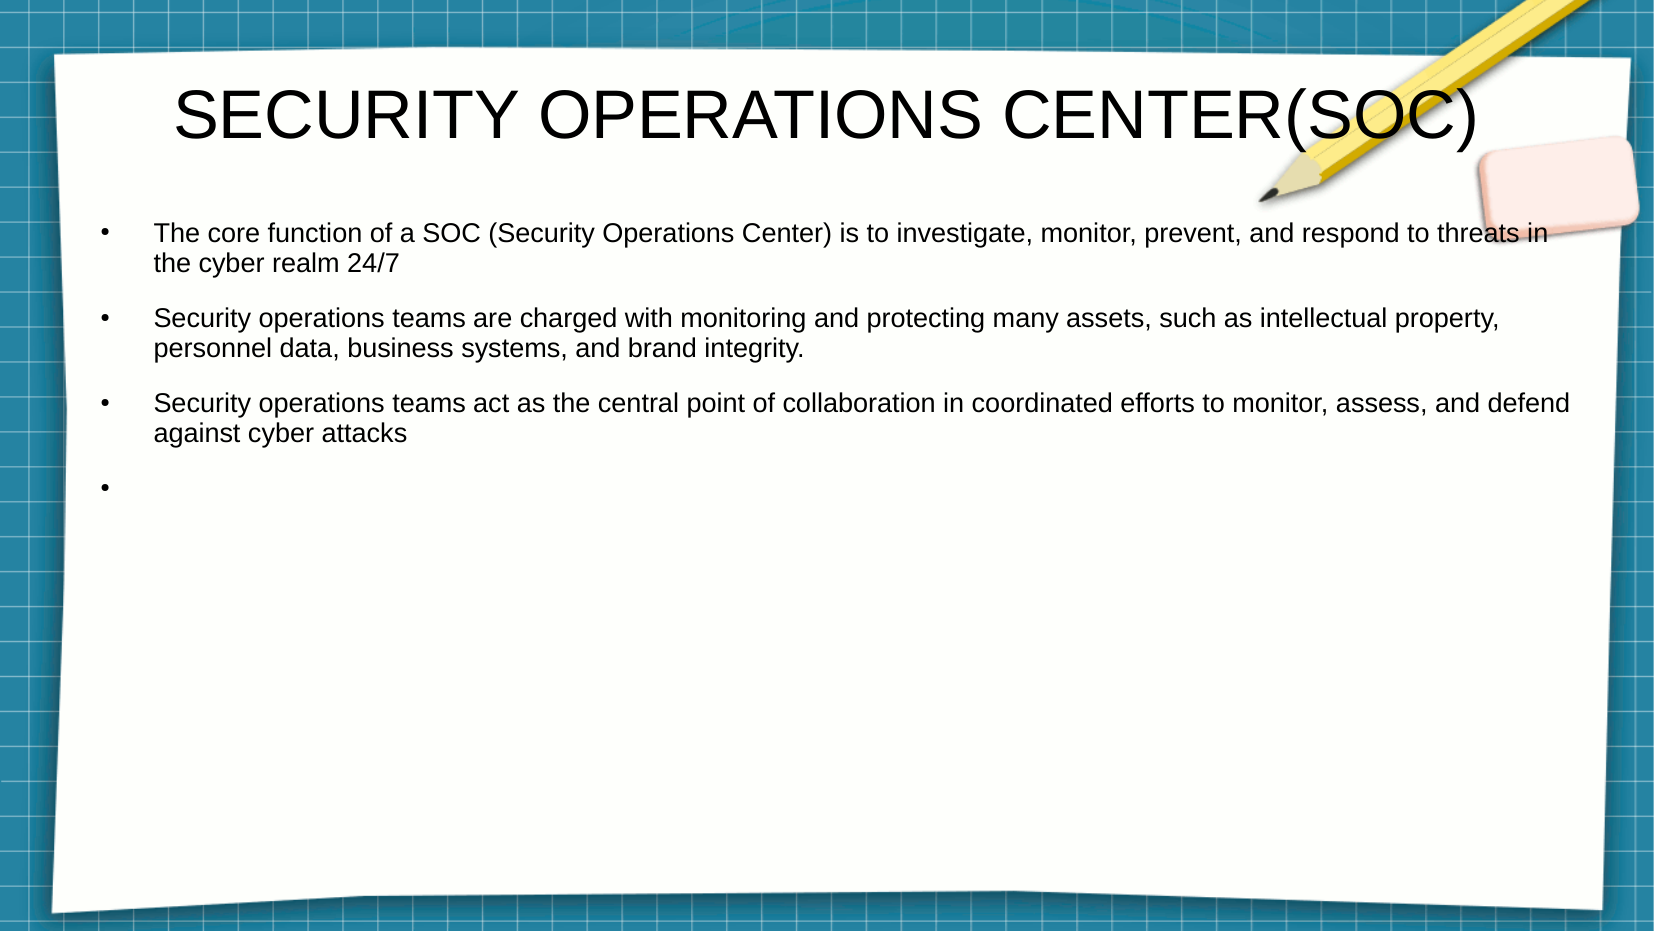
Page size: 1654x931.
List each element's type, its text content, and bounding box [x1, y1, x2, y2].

list The core function of a SOC (Security Operations Center) is to investigate, monitor, prevent, and respond to threats in the cyber realm 24/7 Security operations teams are charged with monitoring and protecting many assets, such as intellectual property, personnel data, business systems, and brand integrity. Security operations teams act as the central point of collaboration in coordinated efforts to monitor, assess, and defend against cyber attacks [82, 217, 1571, 758]
picture [0, 0, 1654, 931]
title SECURITY OPERATIONS CENTER(SOC) [82, 37, 1571, 193]
